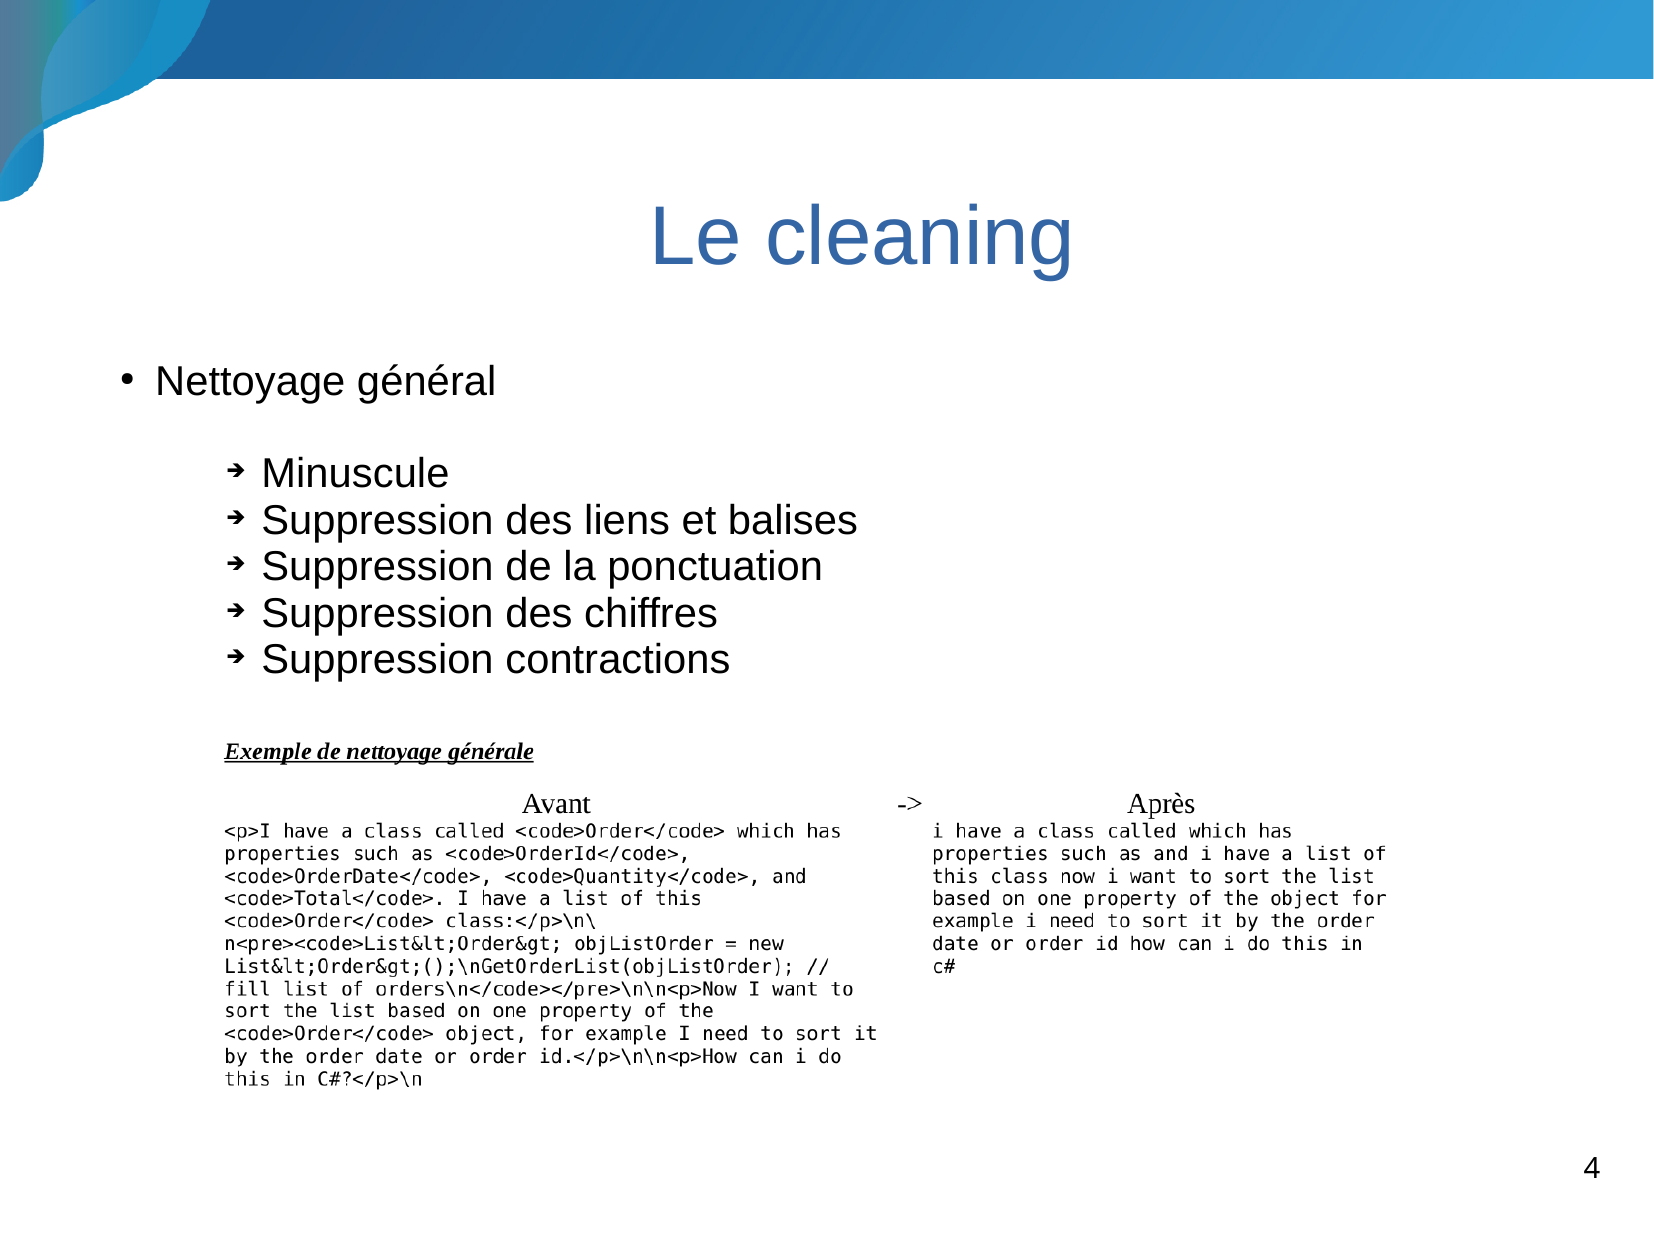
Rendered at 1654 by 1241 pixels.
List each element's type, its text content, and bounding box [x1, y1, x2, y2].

picture [0, 0, 1654, 1241]
text_box Nettoyage général Minuscule Suppression des liens et balises Suppression de la ponctuation Suppression des chiffres Suppression contractions [105, 349, 961, 691]
title Le cleaning [82, 139, 1571, 332]
